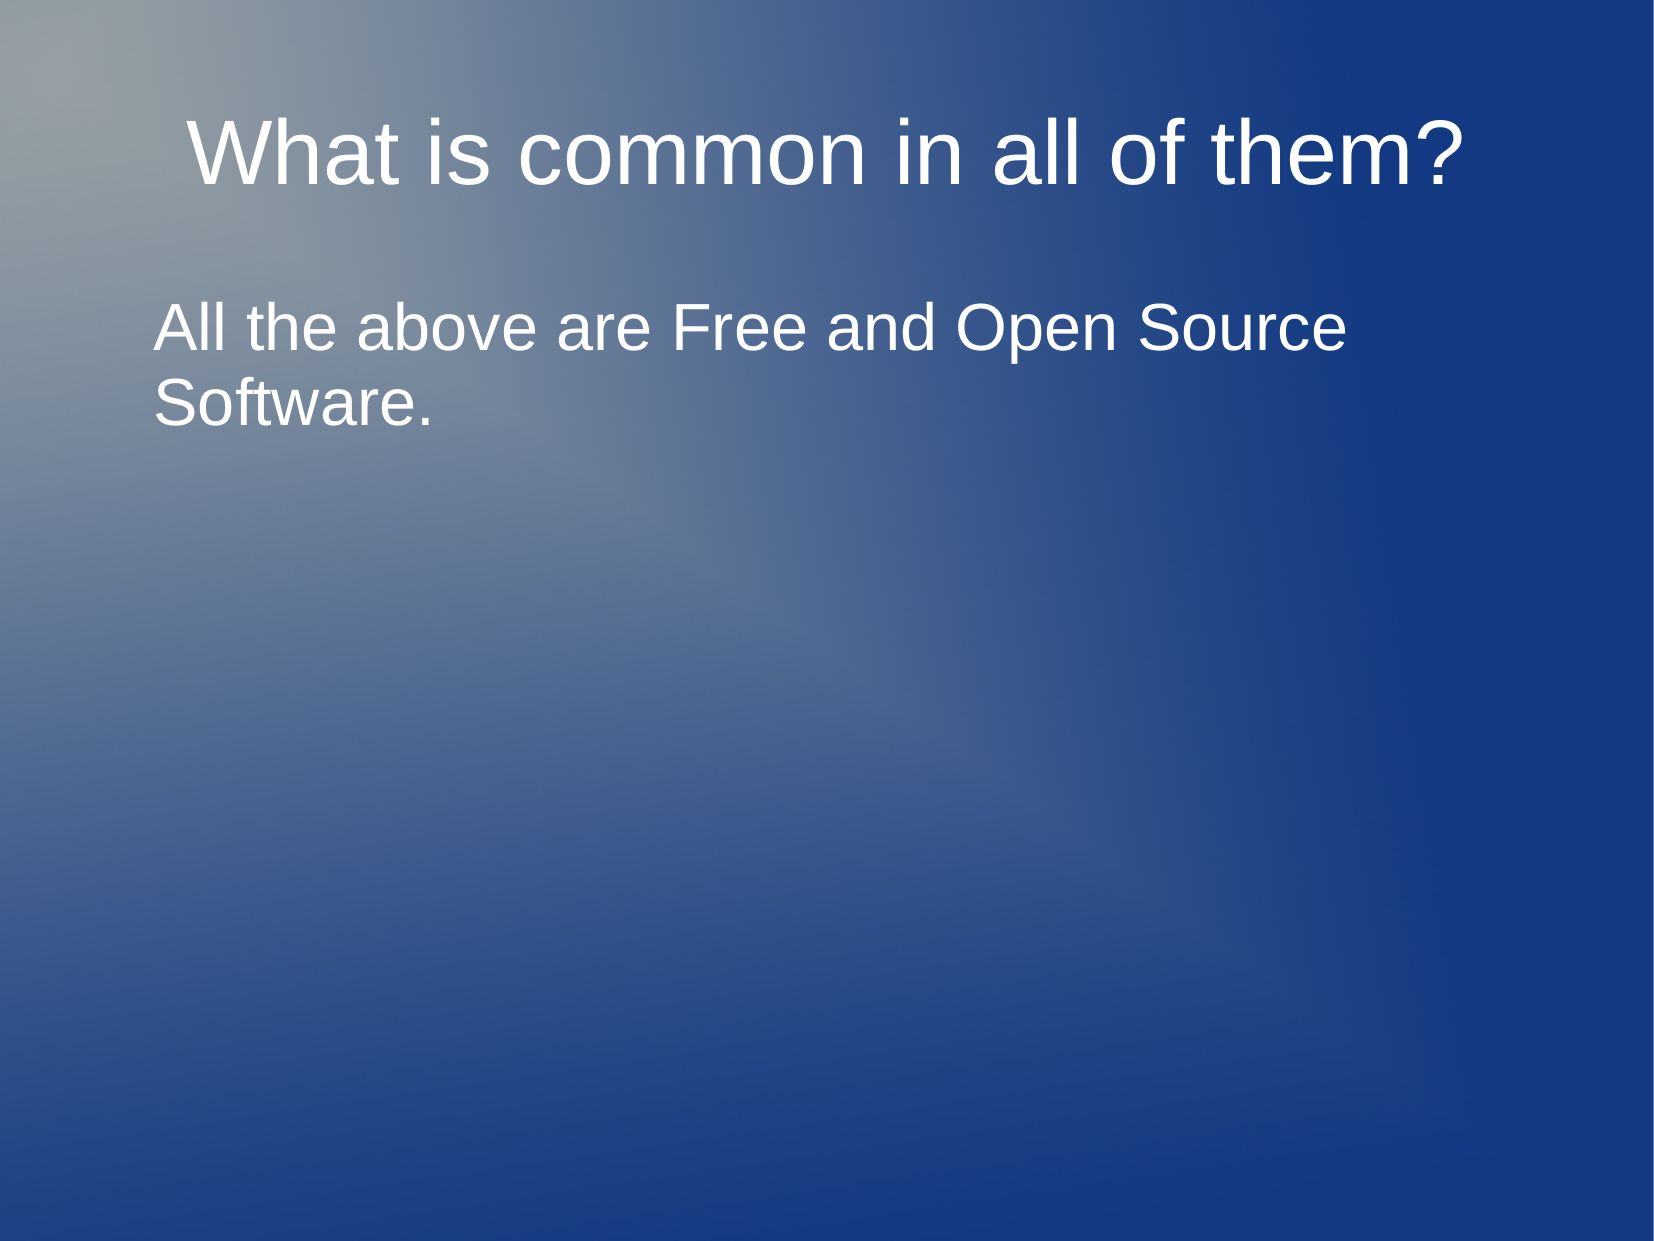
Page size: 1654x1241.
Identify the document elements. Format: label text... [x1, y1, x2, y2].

list All the above are Free and Open Source Software. [82, 290, 1571, 1094]
picture [0, 0, 1654, 1241]
title What is common in all of them? [82, 56, 1571, 250]
